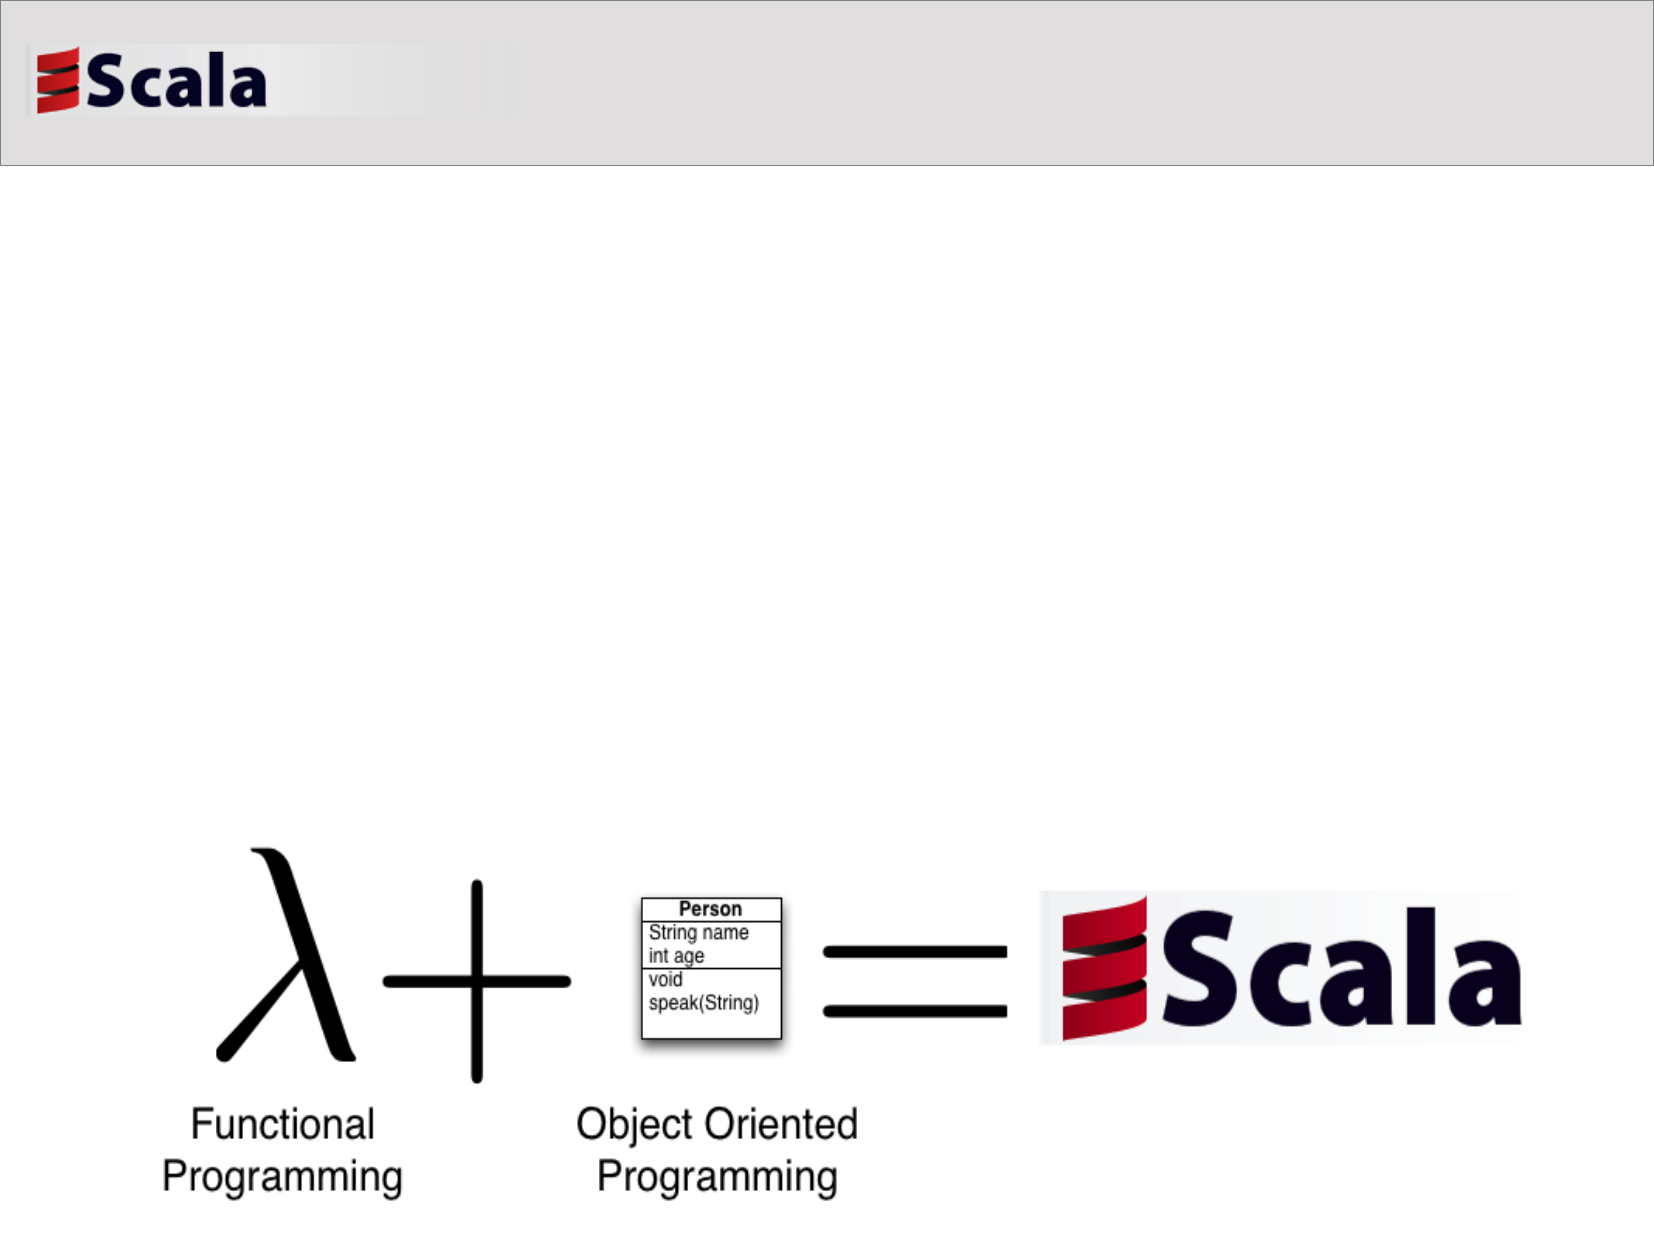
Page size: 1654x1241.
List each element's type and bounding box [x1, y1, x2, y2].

picture [139, 824, 1561, 1216]
text_box [0, 0, 1654, 166]
picture [25, 44, 526, 117]
